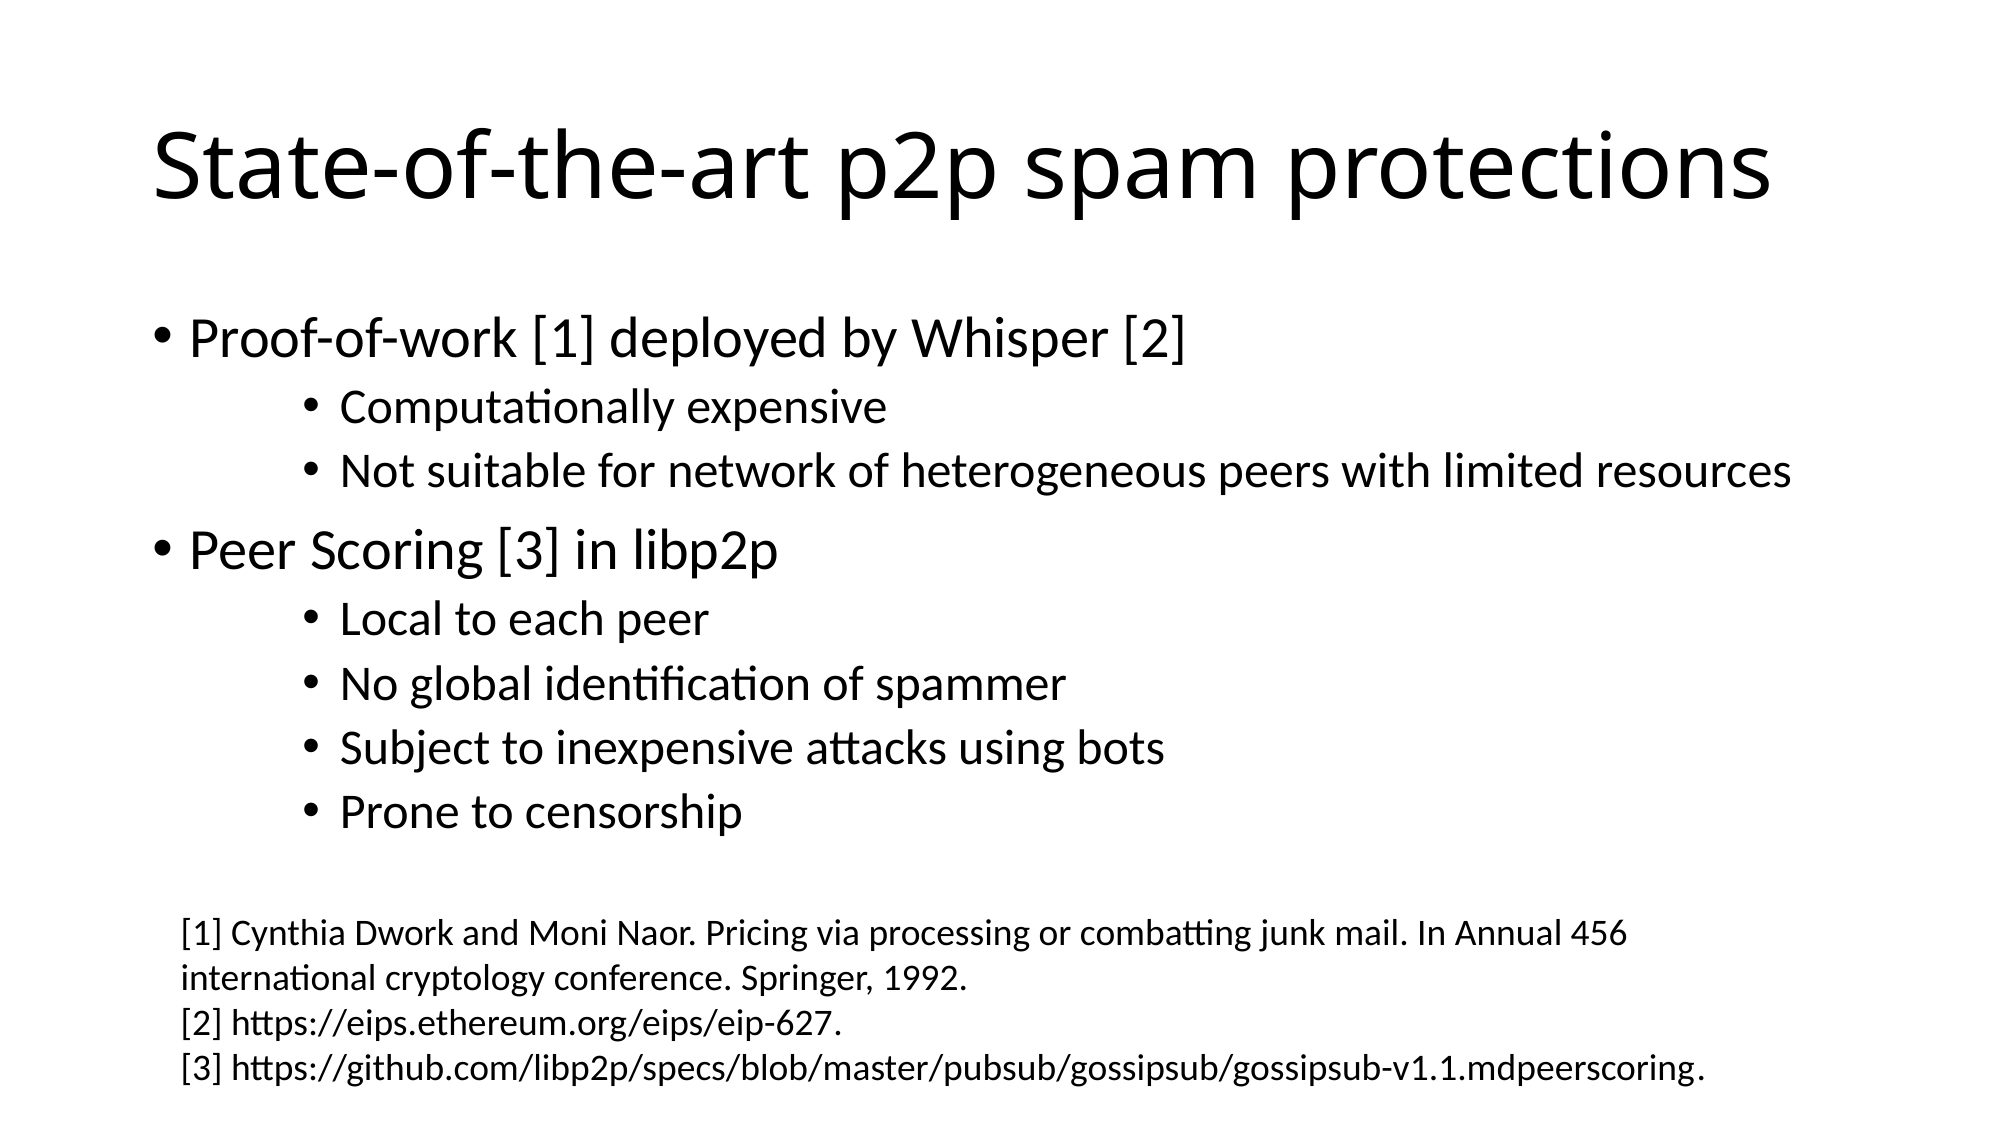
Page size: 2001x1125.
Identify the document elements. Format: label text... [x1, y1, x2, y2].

text_box [1] Cynthia Dwork and Moni Naor. Pricing via processing or combatting junk mail. In Annual 456 international cryptology conference. Springer, 1992. [2] https://eips.ethereum.org/eips/eip-627. [3] https://github.com/libp2p/specs/blob/master/pubsub/gossipsub/gossipsub-v1.1.mdpeerscoring. [166, 901, 1834, 1125]
title State-of-the-art p2p spam protections [137, 59, 1863, 278]
list Proof-of-work [1] deployed by Whisper [2] Computationally expensive Not suitable for network of heterogeneous peers with limited resources Peer Scoring [3] in libp2p Local to each peer No global identification of spammer Subject to inexpensive attacks using bots Prone to censorship [137, 299, 1863, 1014]
